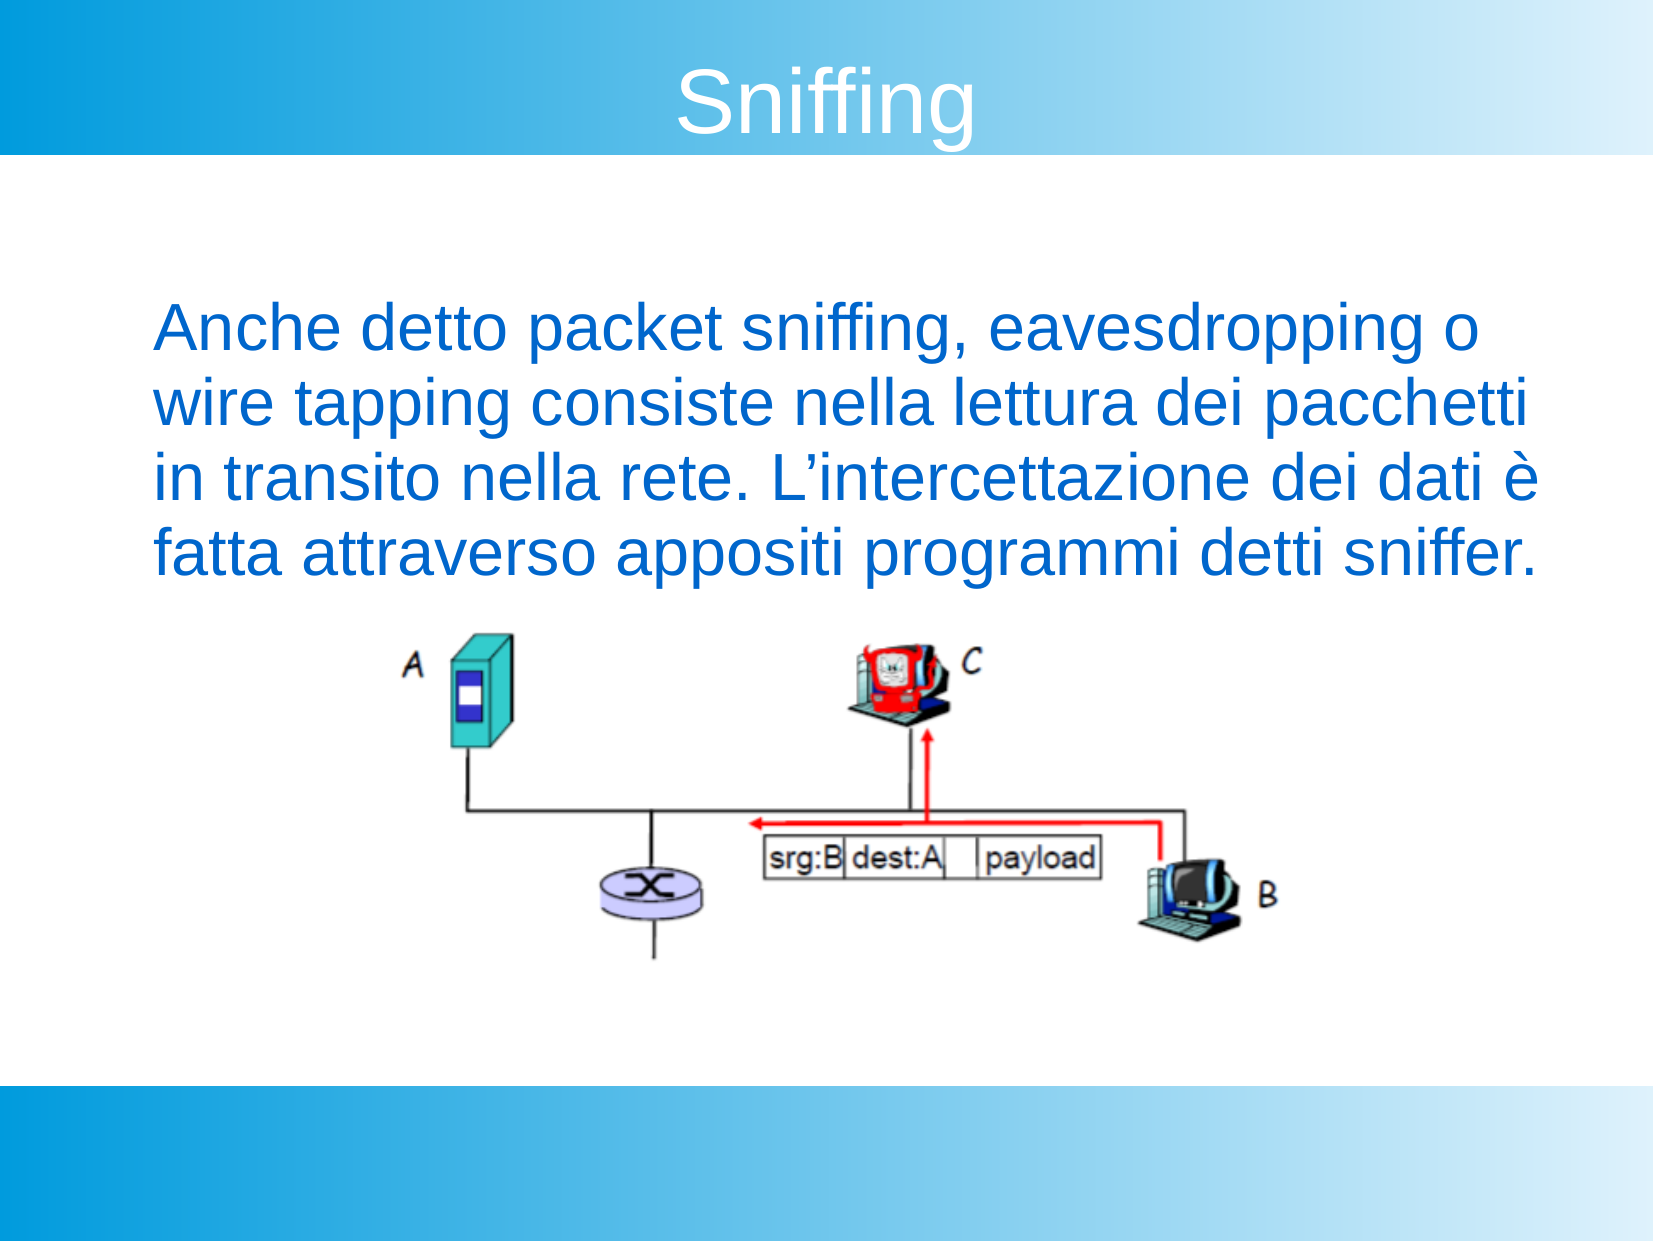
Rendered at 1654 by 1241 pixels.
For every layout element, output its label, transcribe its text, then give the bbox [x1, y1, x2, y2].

list Anche detto packet sniffing, eavesdropping o wire tapping consiste nella lettura dei pacchetti in transito nella rete. L’intercettazione dei dati è fatta attraverso appositi programmi detti sniffer. [82, 290, 1571, 1010]
picture [330, 630, 1309, 969]
title Sniffing [82, 49, 1571, 155]
